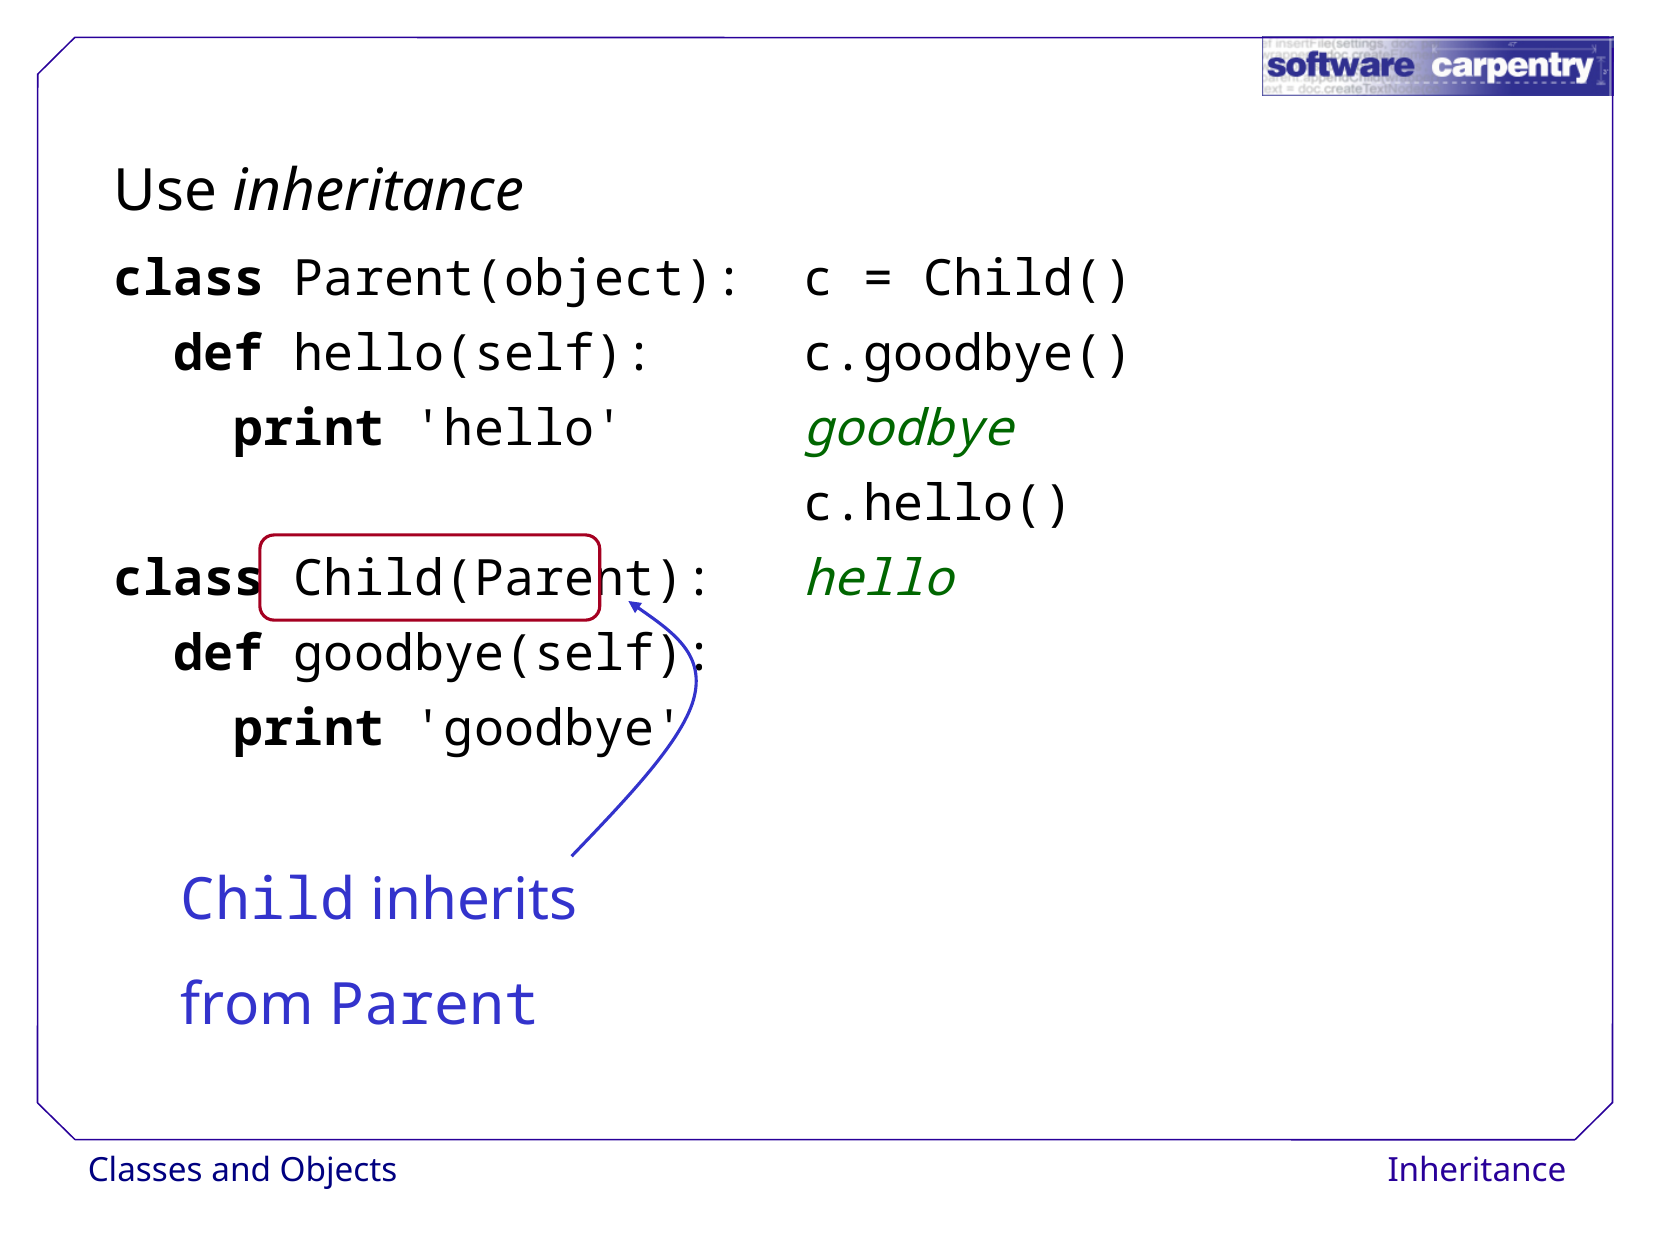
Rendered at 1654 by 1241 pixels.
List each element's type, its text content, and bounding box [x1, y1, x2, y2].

text_box Child inherits from Parent [165, 818, 721, 1044]
text_box class Parent(object): def hello(self): print 'hello' class Child(Parent): def goodbye(self): print 'goodbye' [99, 223, 808, 764]
text_box Use inheritance [99, 109, 1517, 223]
picture [1262, 36, 1614, 96]
text_box c = Child() c.goodbye() goodbye c.hello() hello [788, 223, 1602, 614]
